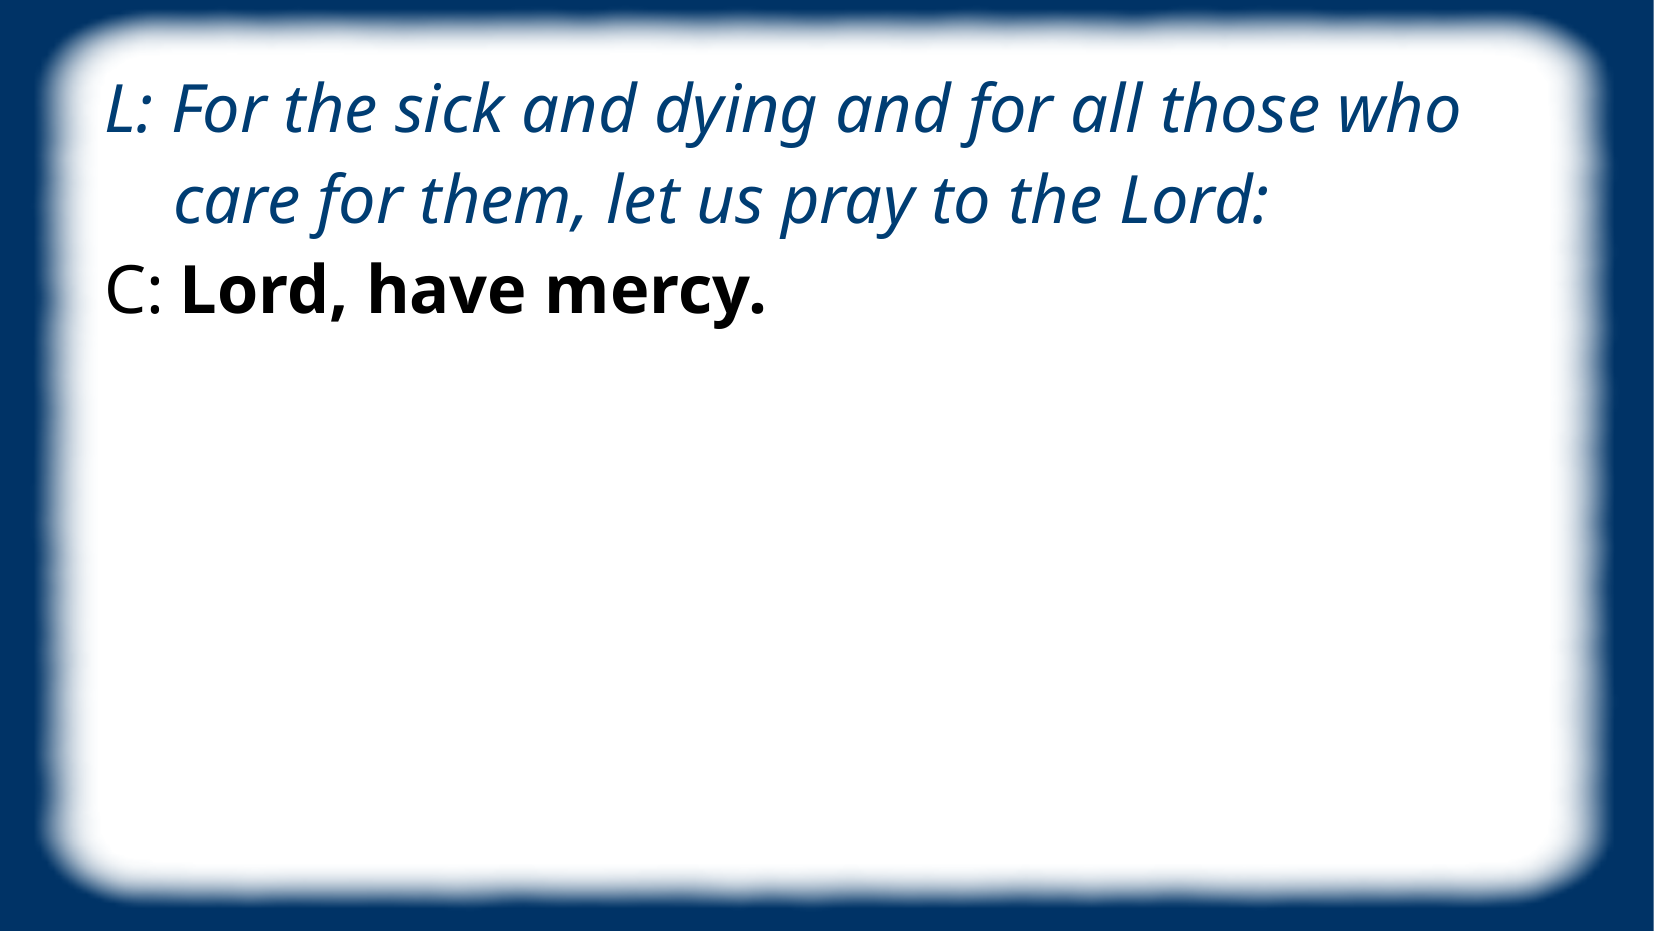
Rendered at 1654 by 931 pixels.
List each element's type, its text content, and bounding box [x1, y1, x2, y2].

picture [0, 0, 1654, 931]
text_box L: For the sick and dying and for all those who care for them, let us pray to the Lord: C: Lord, have mercy. [90, 53, 1546, 361]
